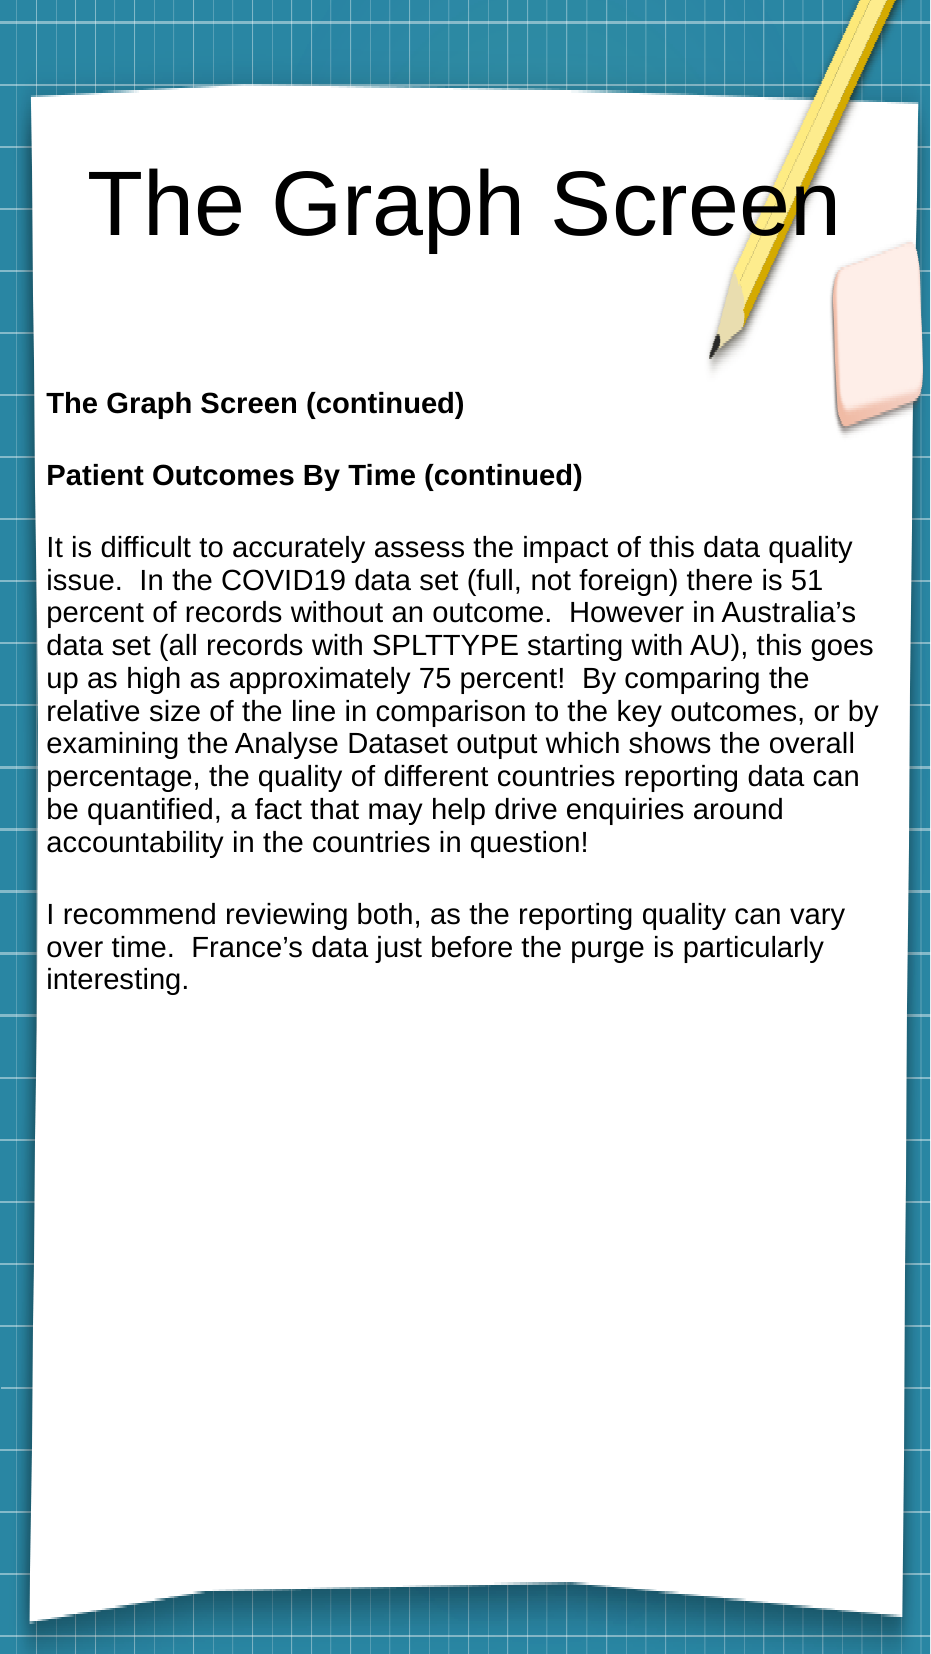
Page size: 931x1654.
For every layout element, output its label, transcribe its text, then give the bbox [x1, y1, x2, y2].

title The Graph Screen [46, 65, 884, 342]
picture [0, 0, 931, 1654]
list The Graph Screen (continued) Patient Outcomes By Time (continued) It is difficult to accurately assess the impact of this data quality issue. In the COVID19 data set (full, not foreign) there is 51 percent of records without an outcome. However in Australia’s data set (all records with SPLTTYPE starting with AU), this goes up as high as approximately 75 percent! By comparing the relative size of the line in comparison to the key outcomes, or by examining the Analyse Dataset output which shows the overall percentage, the quality of different countries reporting data can be quantified, a fact that may help drive enquiries around accountability in the countries in question! I recommend reviewing both, as the reporting quality can vary over time. France’s data just before the purge is particularly interesting. [46, 386, 884, 1346]
